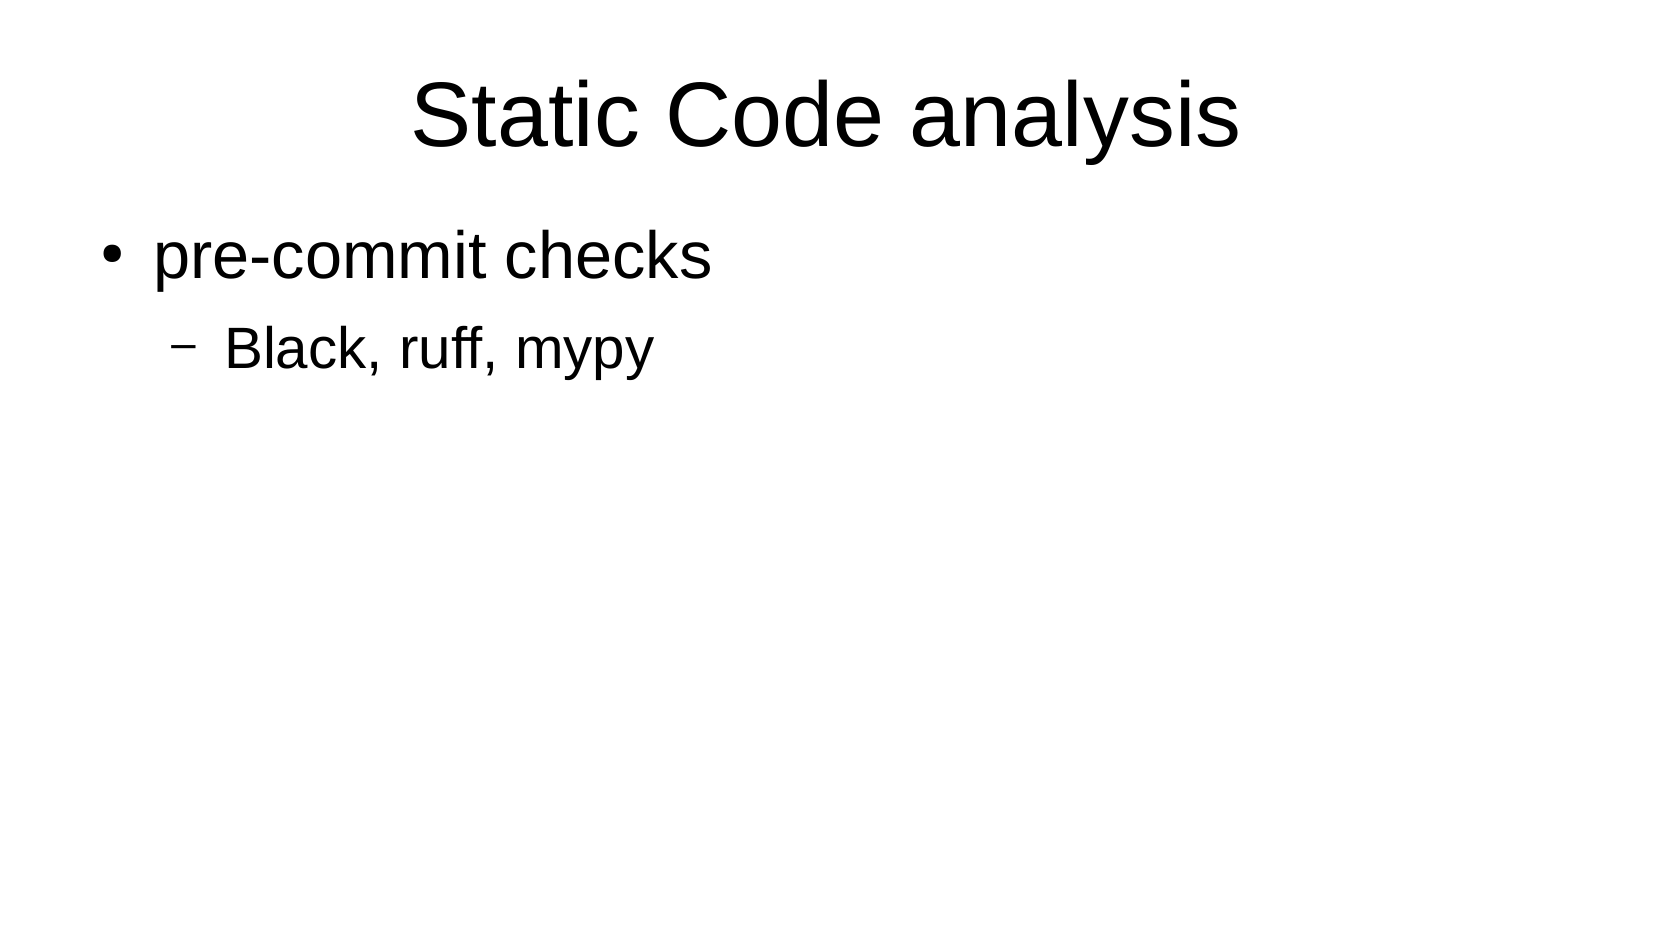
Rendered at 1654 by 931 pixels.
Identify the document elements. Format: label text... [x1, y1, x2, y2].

title Static Code analysis [82, 37, 1571, 193]
list pre-commit checks Black, ruff, mypy [82, 217, 1571, 758]
